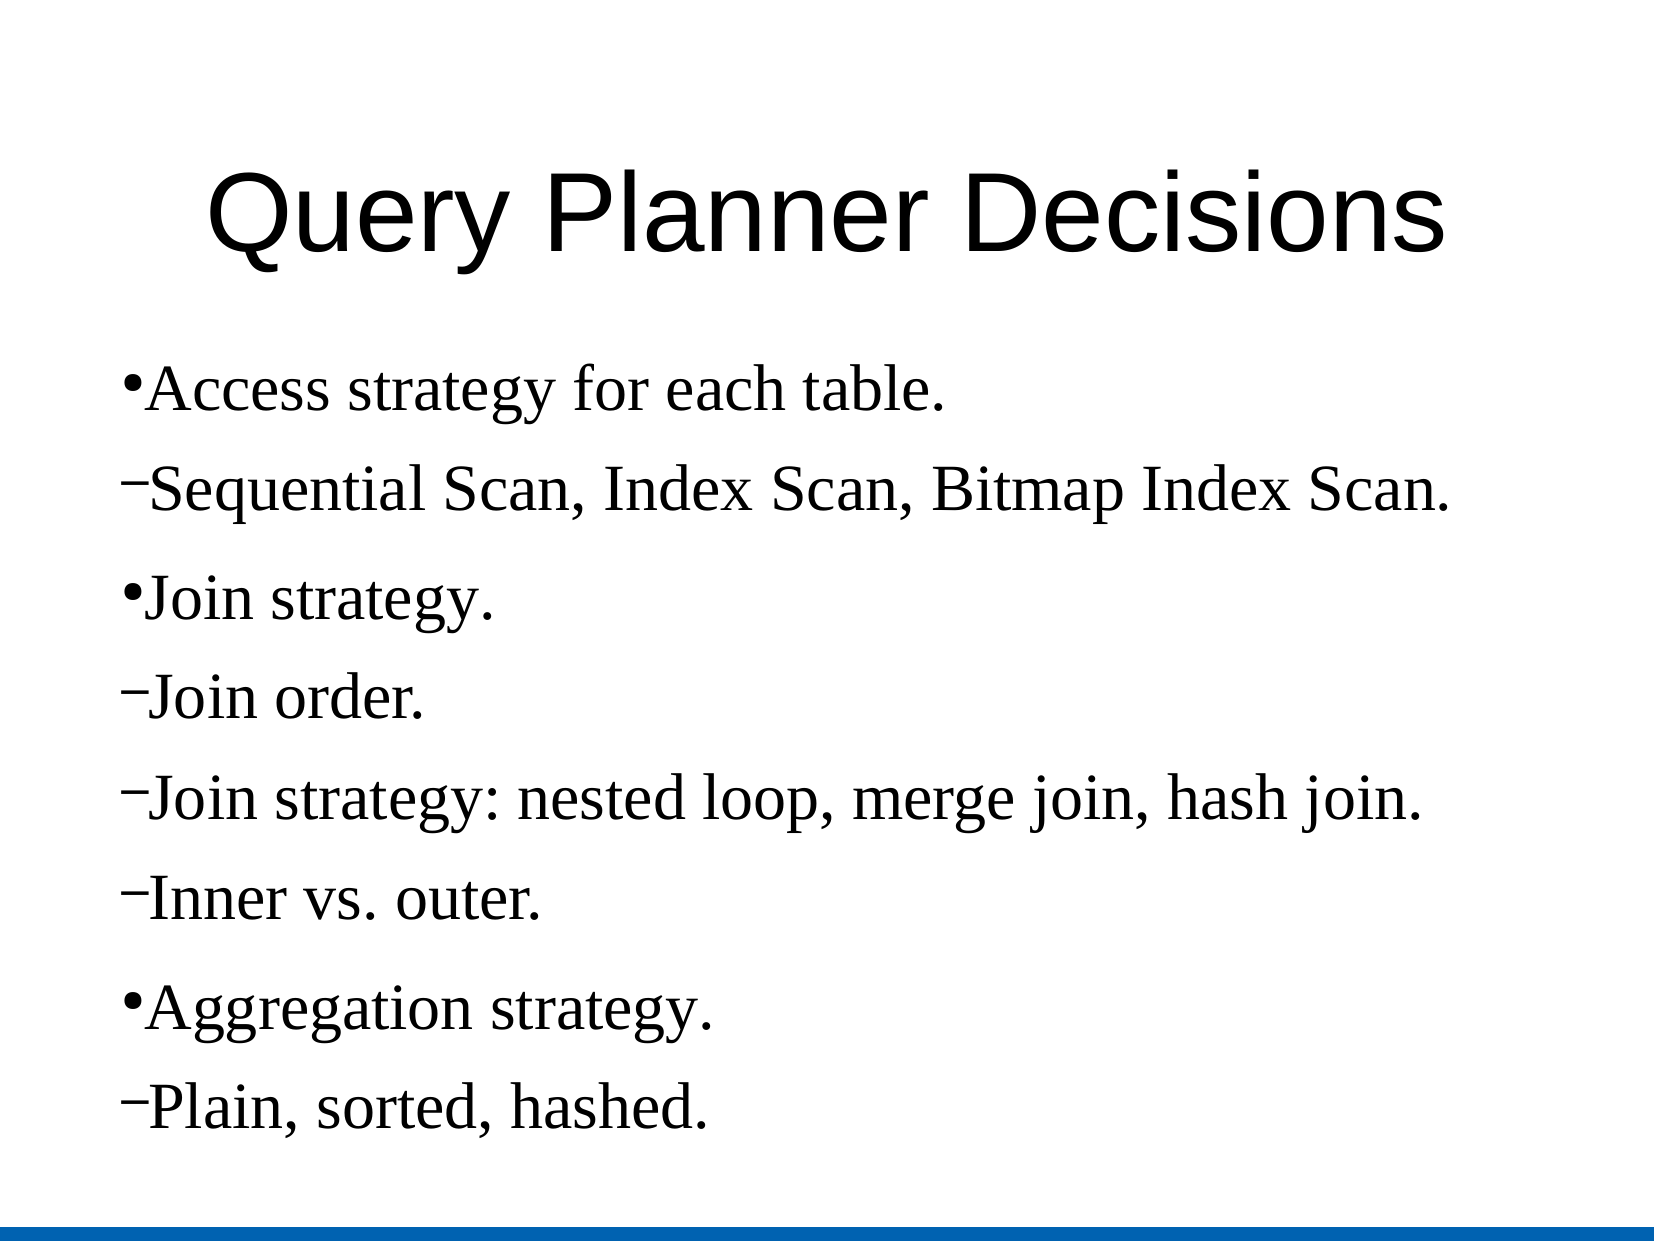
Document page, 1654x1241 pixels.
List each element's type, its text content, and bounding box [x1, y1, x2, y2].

title Query Planner Decisions [121, 102, 1533, 311]
list Access strategy for each table. Sequential Scan, Index Scan, Bitmap Index Scan. Join strategy. Join order. Join strategy: nested loop, merge join, hash join. Inner vs. outer. Aggregation strategy. Plain, sorted, hashed. [121, 344, 1533, 1127]
